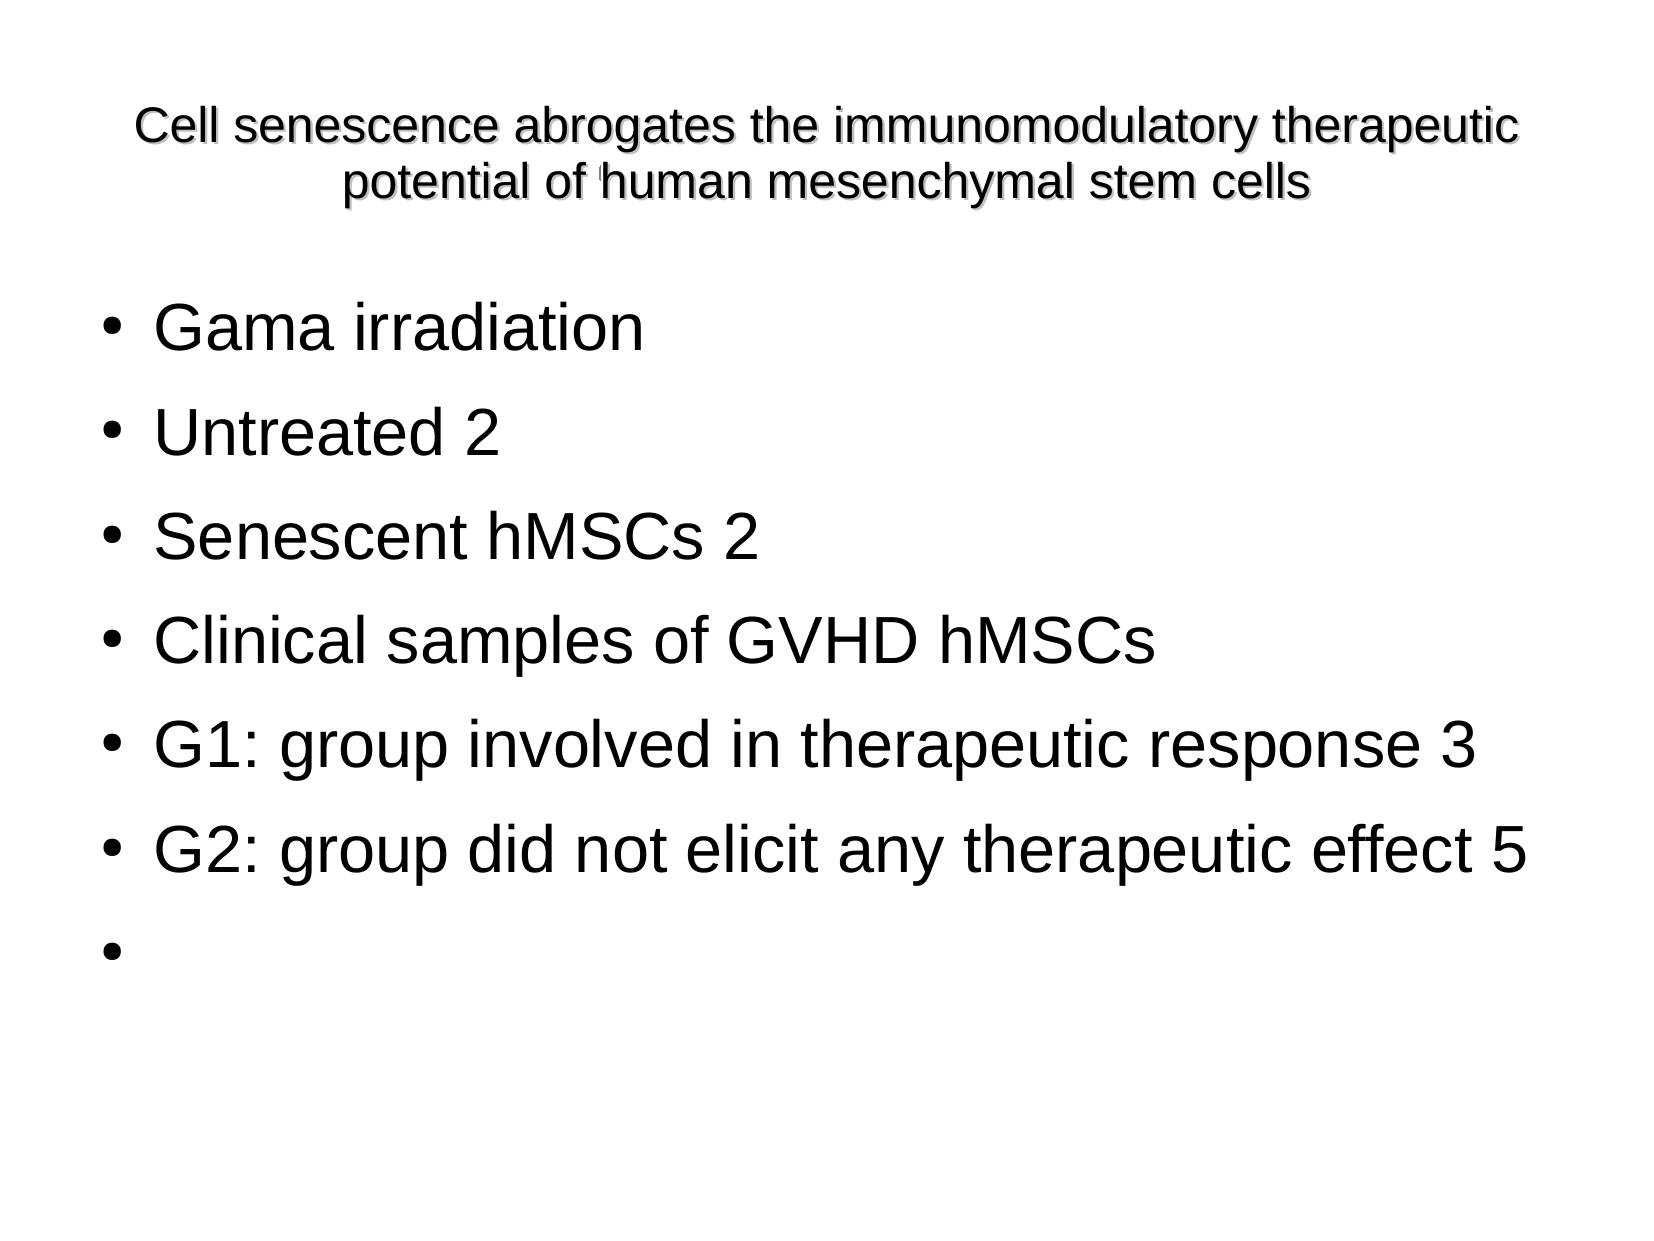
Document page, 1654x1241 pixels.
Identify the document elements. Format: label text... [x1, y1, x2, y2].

title Cell senescence abrogates the immunomodulatory therapeutic potential of human mesenchymal stem cells [82, 49, 1571, 257]
list Gama irradiation Untreated 2 Senescent hMSCs 2 Clinical samples of GVHD hMSCs G1: group involved in therapeutic response 3 G2: group did not elicit any therapeutic effect 5 [82, 290, 1538, 1010]
